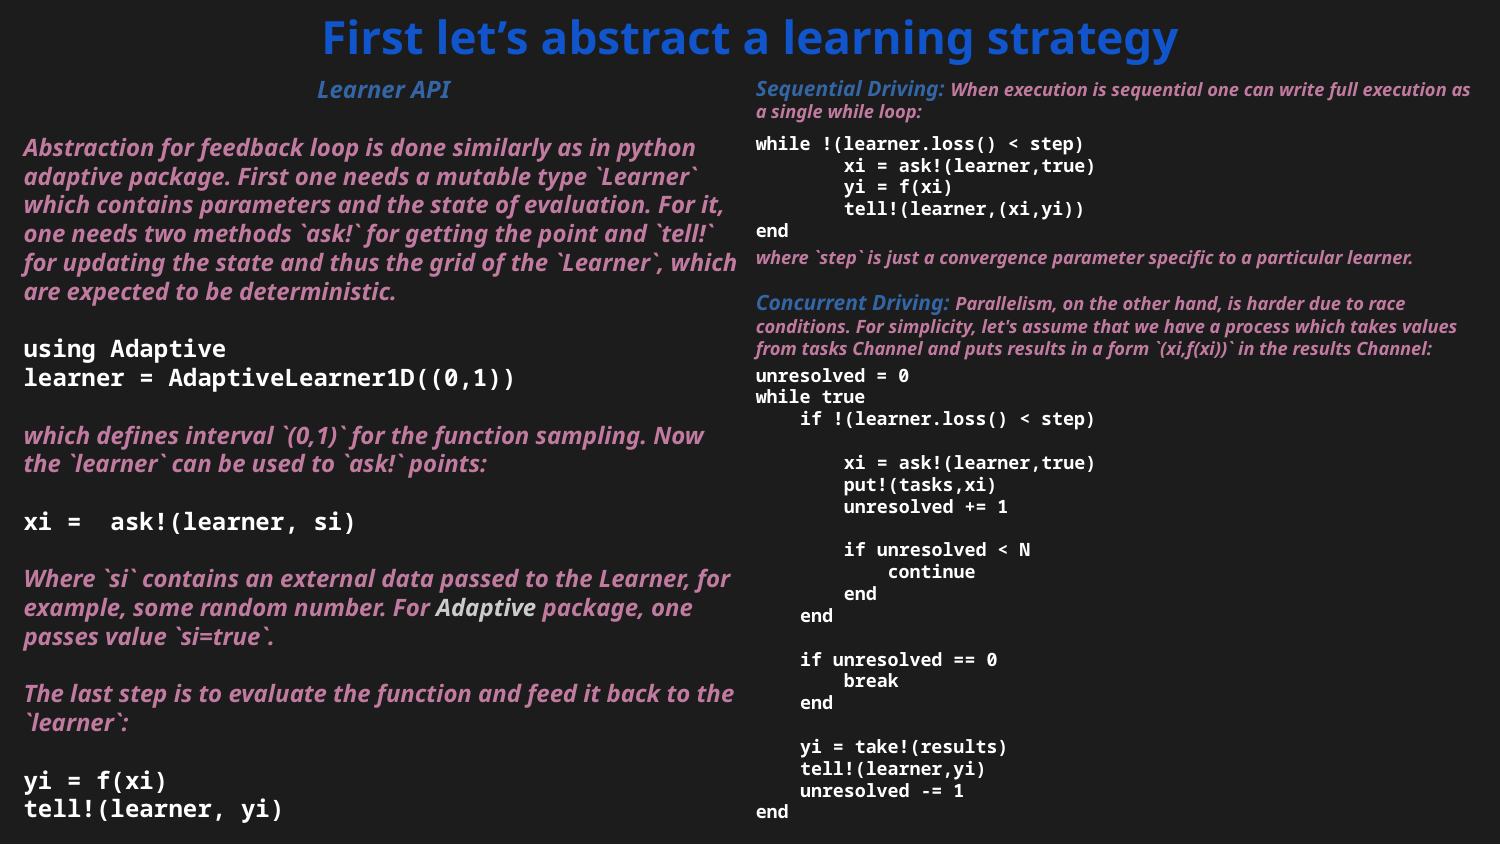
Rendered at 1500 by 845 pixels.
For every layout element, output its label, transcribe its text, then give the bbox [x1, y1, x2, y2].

list Sequential Driving: When execution is sequential one can write full execution as a single while loop: while !(learner.loss() < step) xi = ask!(learner,true) yi = f(xi) tell!(learner,(xi,yi)) end where `step` is just a convergence parameter specific to a particular learner. Concurrent Driving: Parallelism, on the other hand, is harder due to race conditions. For simplicity, let's assume that we have a process which takes values from tasks Channel and puts results in a form `(xi,f(xi))` in the results Channel: unresolved = 0 while true if !(learner.loss() < step) xi = ask!(learner,true) put!(tasks,xi) unresolved += 1 if unresolved < N continue end end if unresolved == 0 break end yi = take!(results) tell!(learner,yi) unresolved -= 1 end [755, 75, 1476, 841]
list Learner API Abstraction for feedback loop is done similarly as in python adaptive package. First one needs a mutable type `Learner` which contains parameters and the state of evaluation. For it, one needs two methods `ask!` for getting the point and `tell!` for updating the state and thus the grid of the `Learner`, which are expected to be deterministic. using Adaptive learner = AdaptiveLearner1D((0,1)) which defines interval `(0,1)` for the function sampling. Now the `learner` can be used to `ask!` points: xi = ask!(learner, si) Where `si` contains an external data passed to the Learner, for example, some random number. For Adaptive package, one passes value `si=true`. The last step is to evaluate the function and feed it back to the `learner`: yi = f(xi) tell!(learner, yi) [23, 75, 744, 826]
text_box First let’s abstract a learning strategy [73, 0, 1427, 100]
